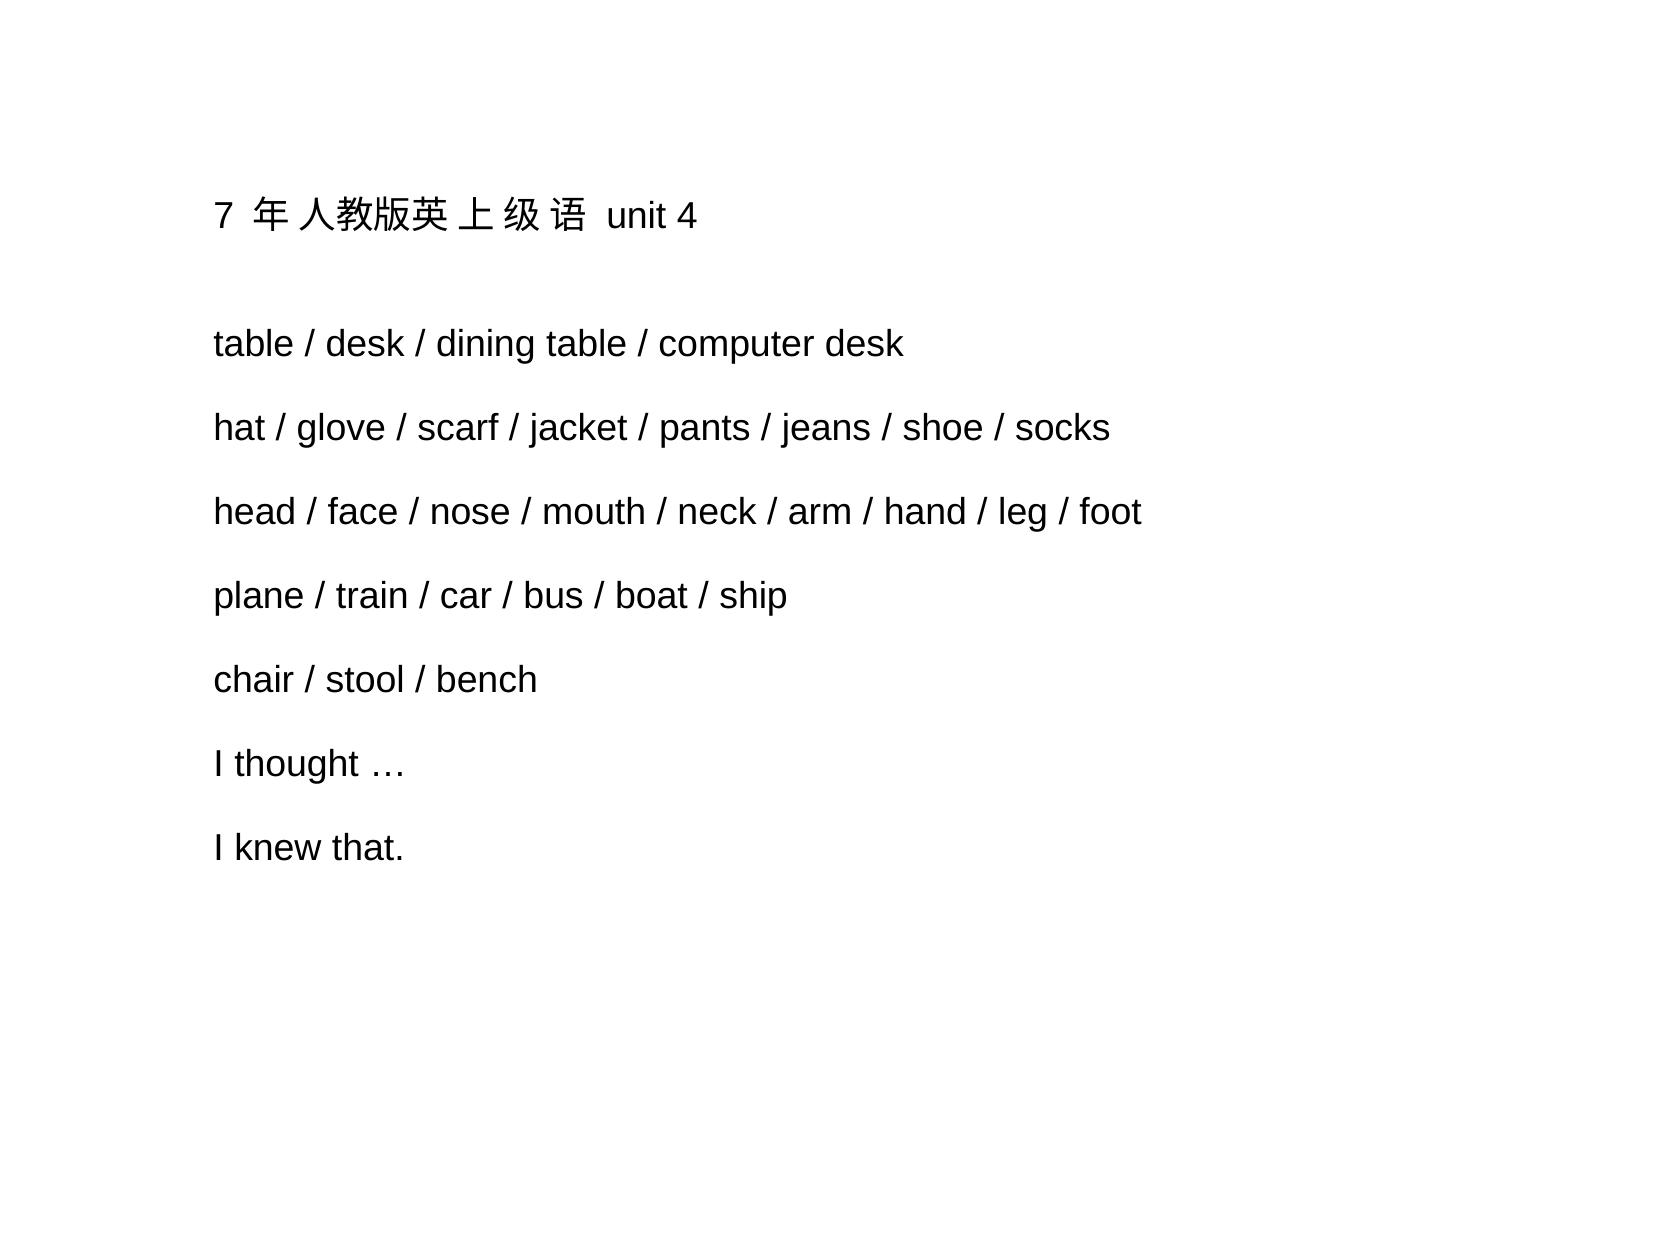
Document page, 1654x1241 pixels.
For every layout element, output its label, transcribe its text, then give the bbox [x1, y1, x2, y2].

text_box 7 年 人教版英 上 级 语 unit 4 table / desk / dining table / computer desk hat / glove / scarf / jacket / pants / jeans / shoe / socks head / face / nose / mouth / neck / arm / hand / leg / foot plane / train / car / bus / boat / ship chair / stool / bench I thought … I knew that. [198, 177, 1447, 949]
